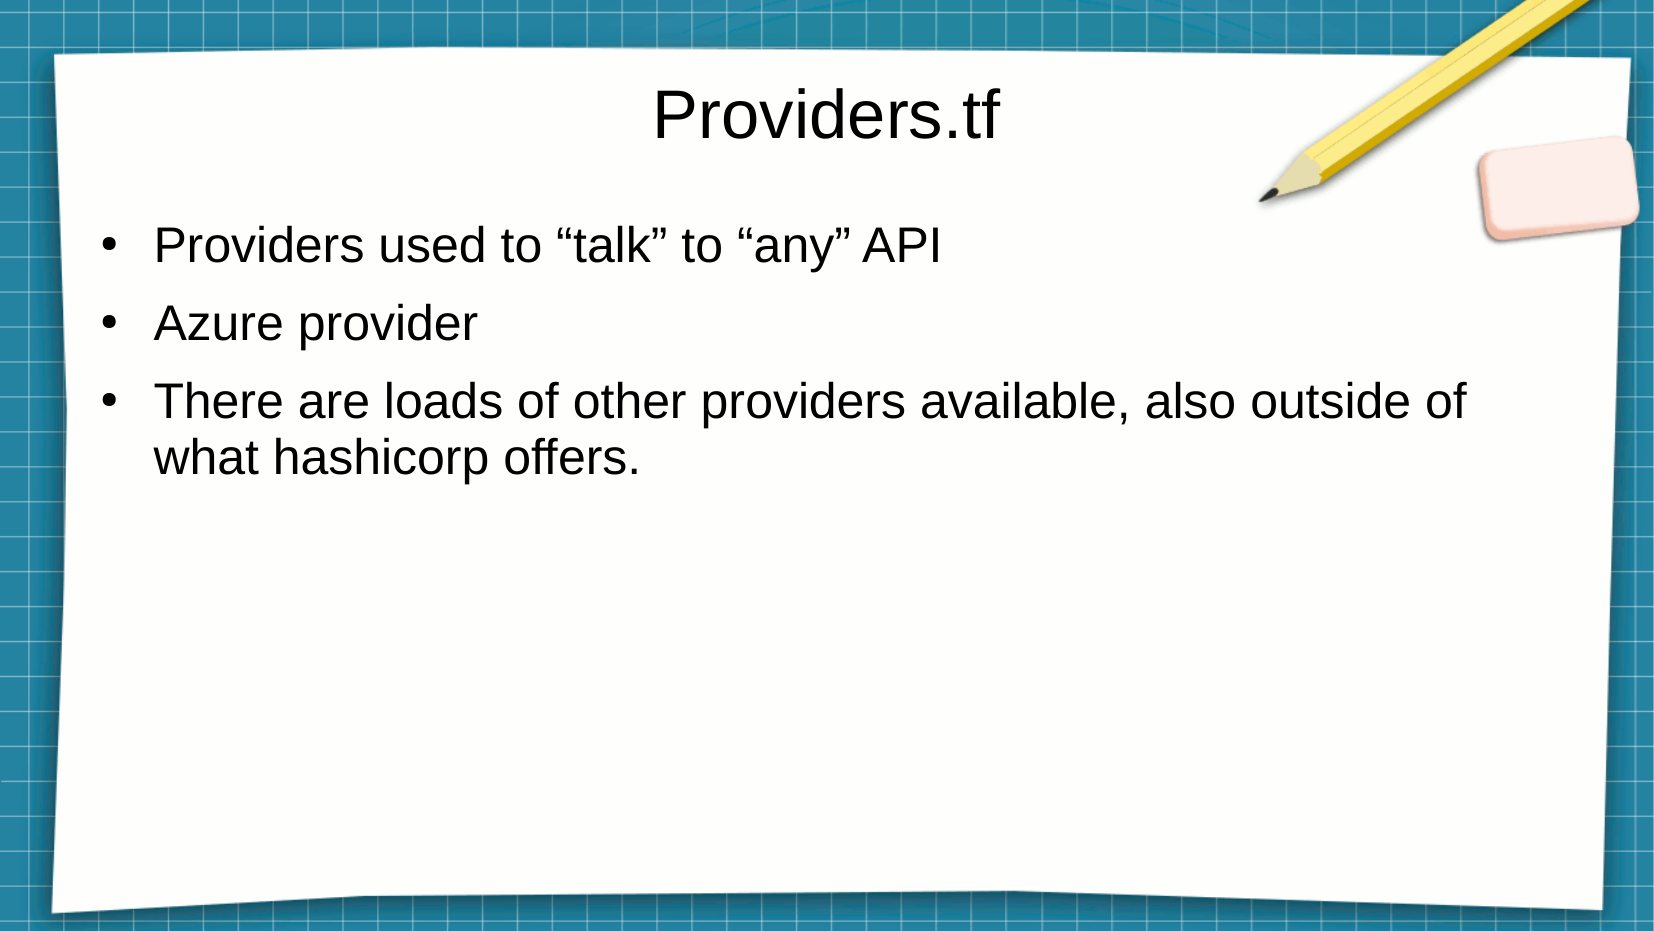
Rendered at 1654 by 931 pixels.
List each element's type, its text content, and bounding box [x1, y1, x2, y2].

picture [0, 0, 1654, 931]
title Providers.tf [82, 37, 1571, 193]
list Providers used to “talk” to “any” API Azure provider There are loads of other providers available, also outside of what hashicorp offers. [82, 217, 1571, 758]
